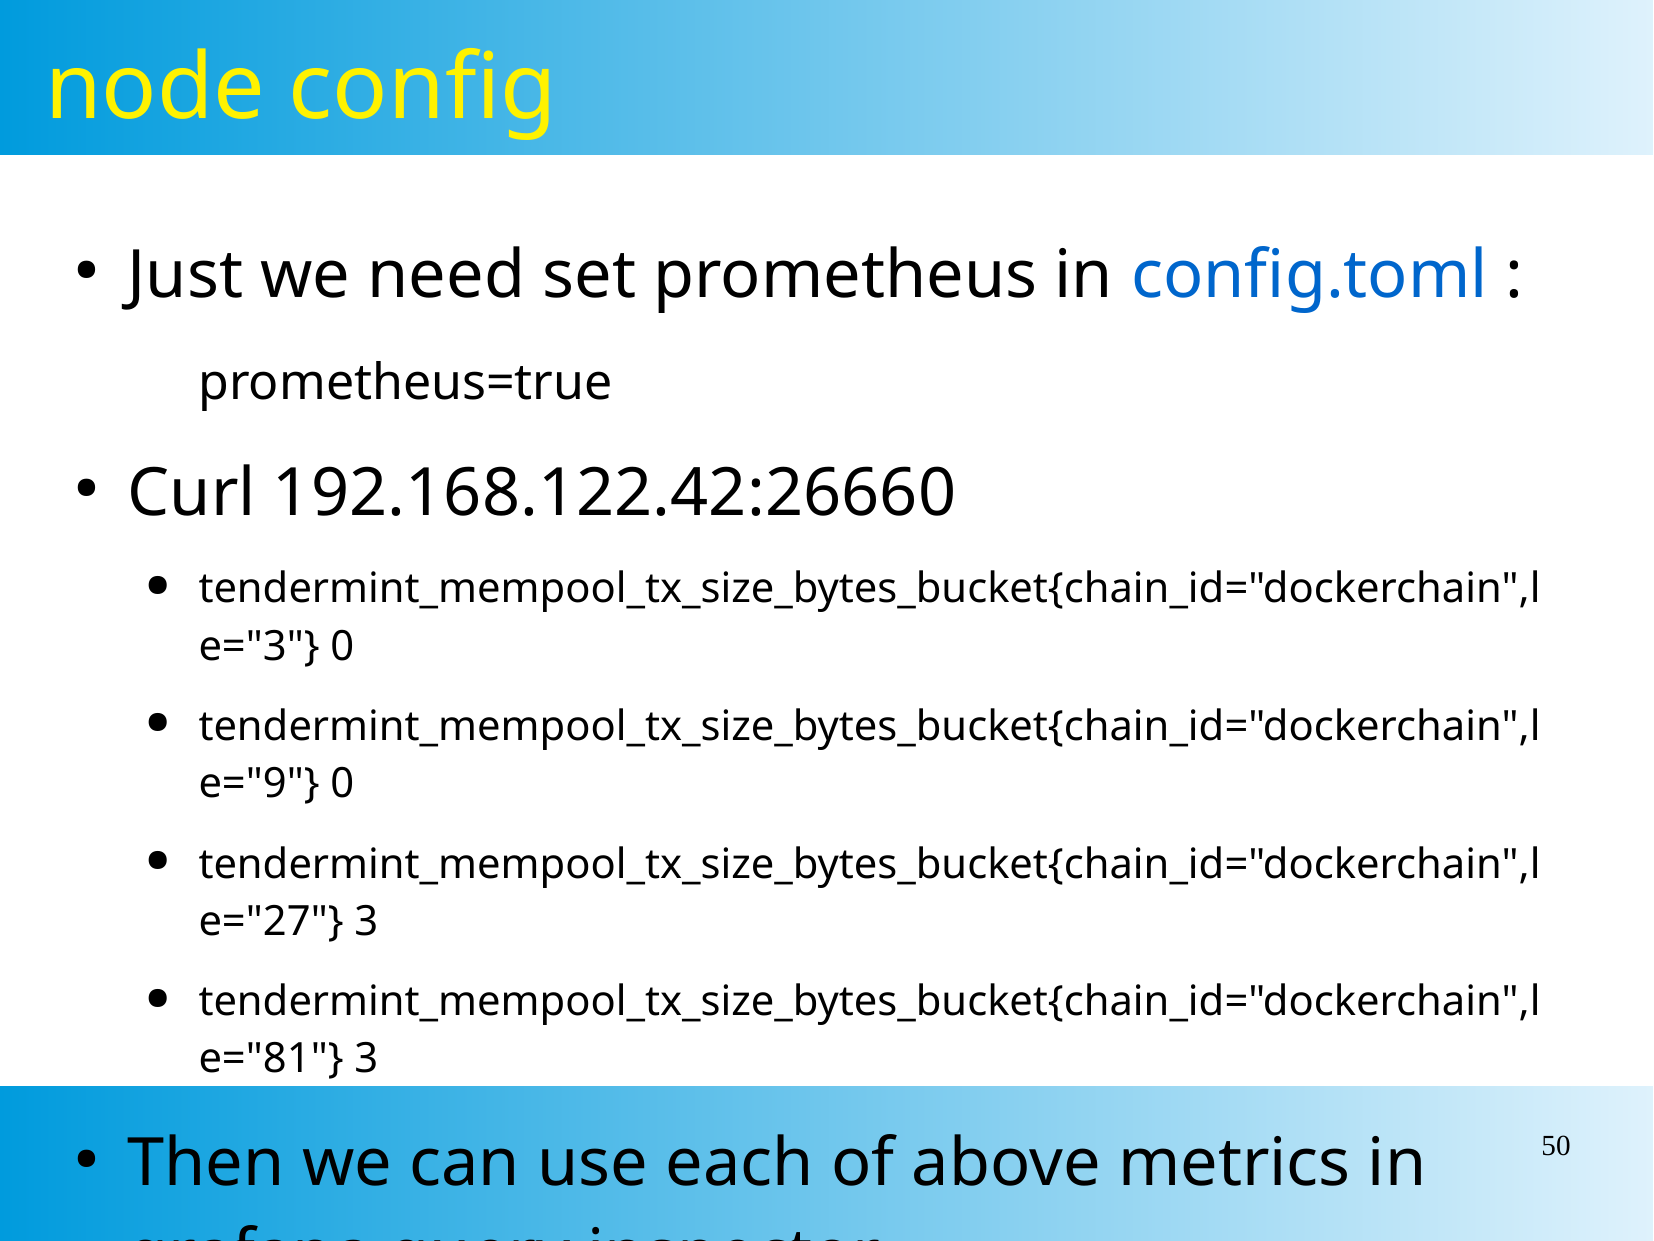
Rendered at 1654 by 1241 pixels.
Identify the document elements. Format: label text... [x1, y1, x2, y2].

list Just we need set prometheus in config.toml : prometheus=true Curl 192.168.122.42:26660 tendermint_mempool_tx_size_bytes_bucket{chain_id="dockerchain",le="3"} 0 tendermint_mempool_tx_size_bytes_bucket{chain_id="dockerchain",le="9"} 0 tendermint_mempool_tx_size_bytes_bucket{chain_id="dockerchain",le="27"} 3 tendermint_mempool_tx_size_bytes_bucket{chain_id="dockerchain",le="81"} 3 Then we can use each of above metrics in grafana query inspector [56, 225, 1546, 946]
title node config [45, 30, 1534, 136]
